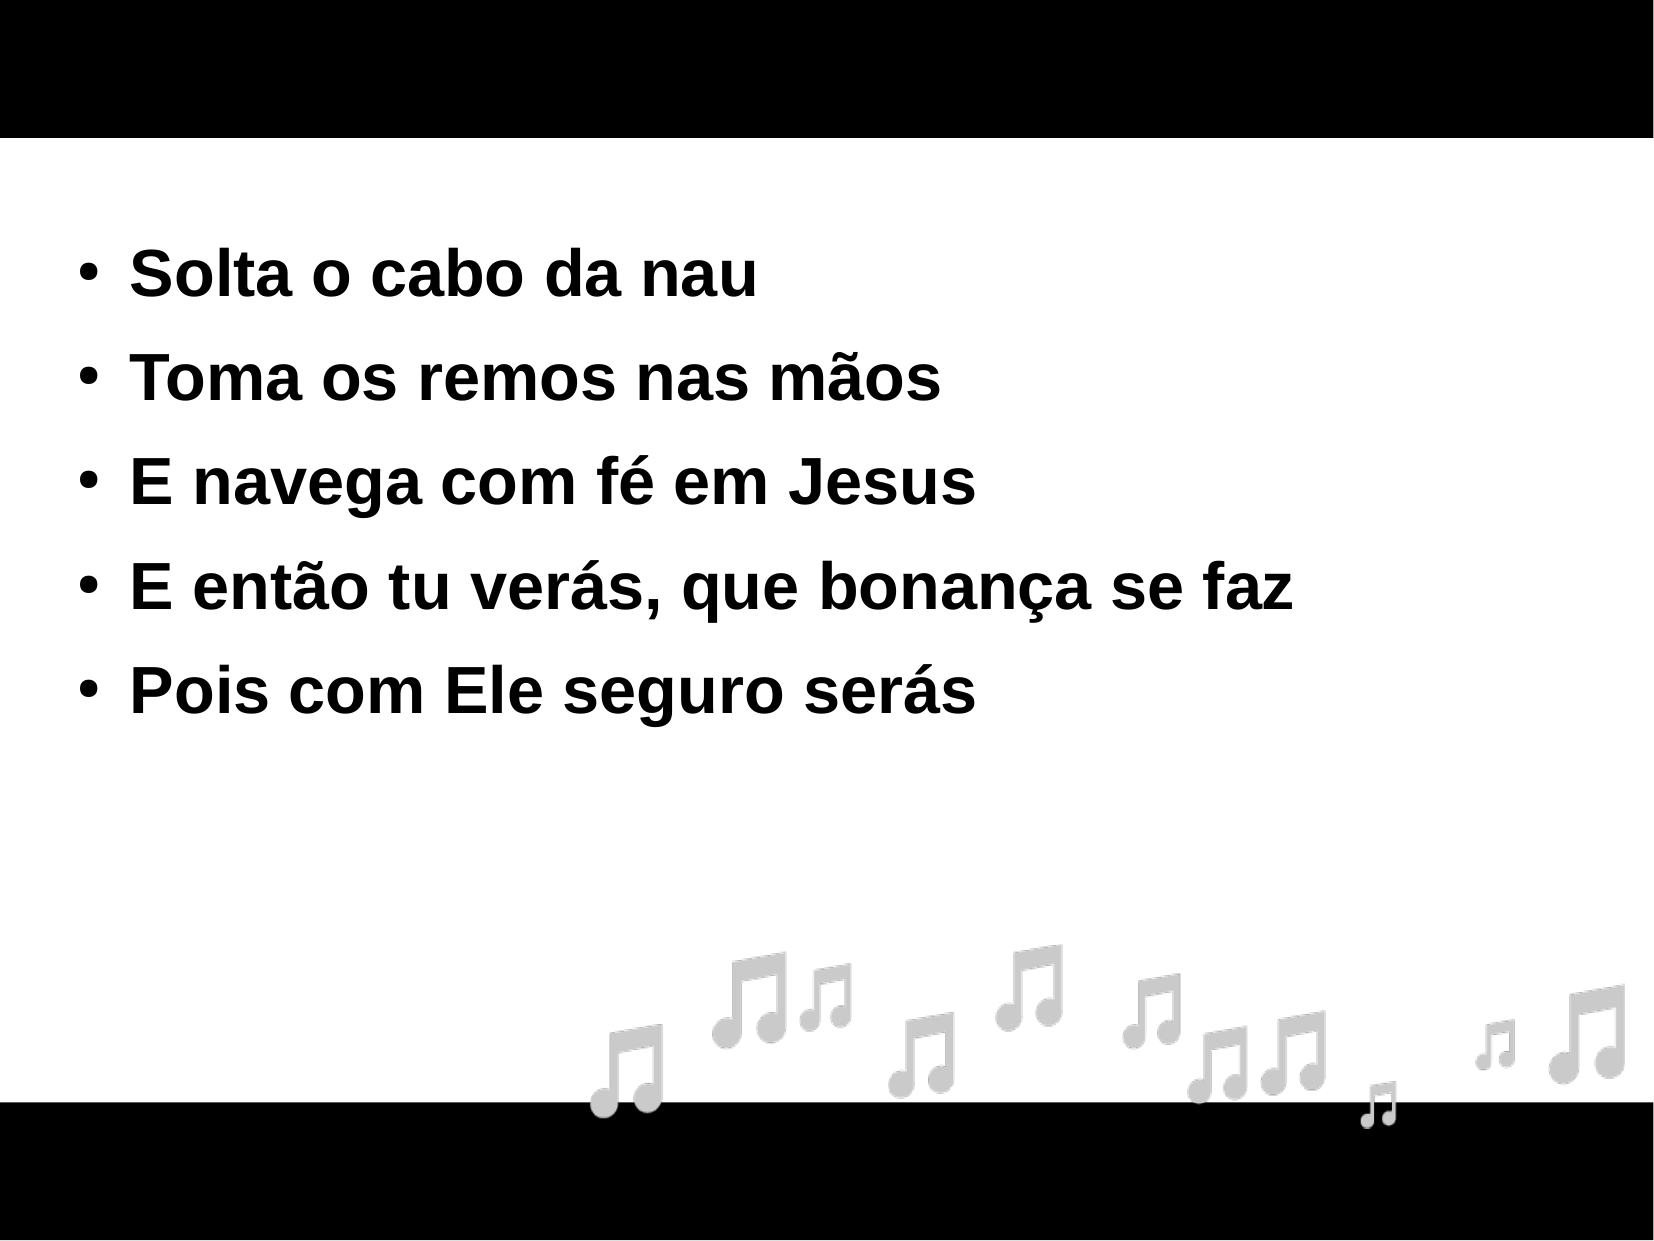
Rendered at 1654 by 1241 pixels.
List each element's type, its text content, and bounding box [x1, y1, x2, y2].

list Solta o cabo da nau Toma os remos nas mãos E navega com fé em Jesus E então tu verás, que bonança se faz Pois com Ele seguro serás [59, 236, 1595, 1024]
